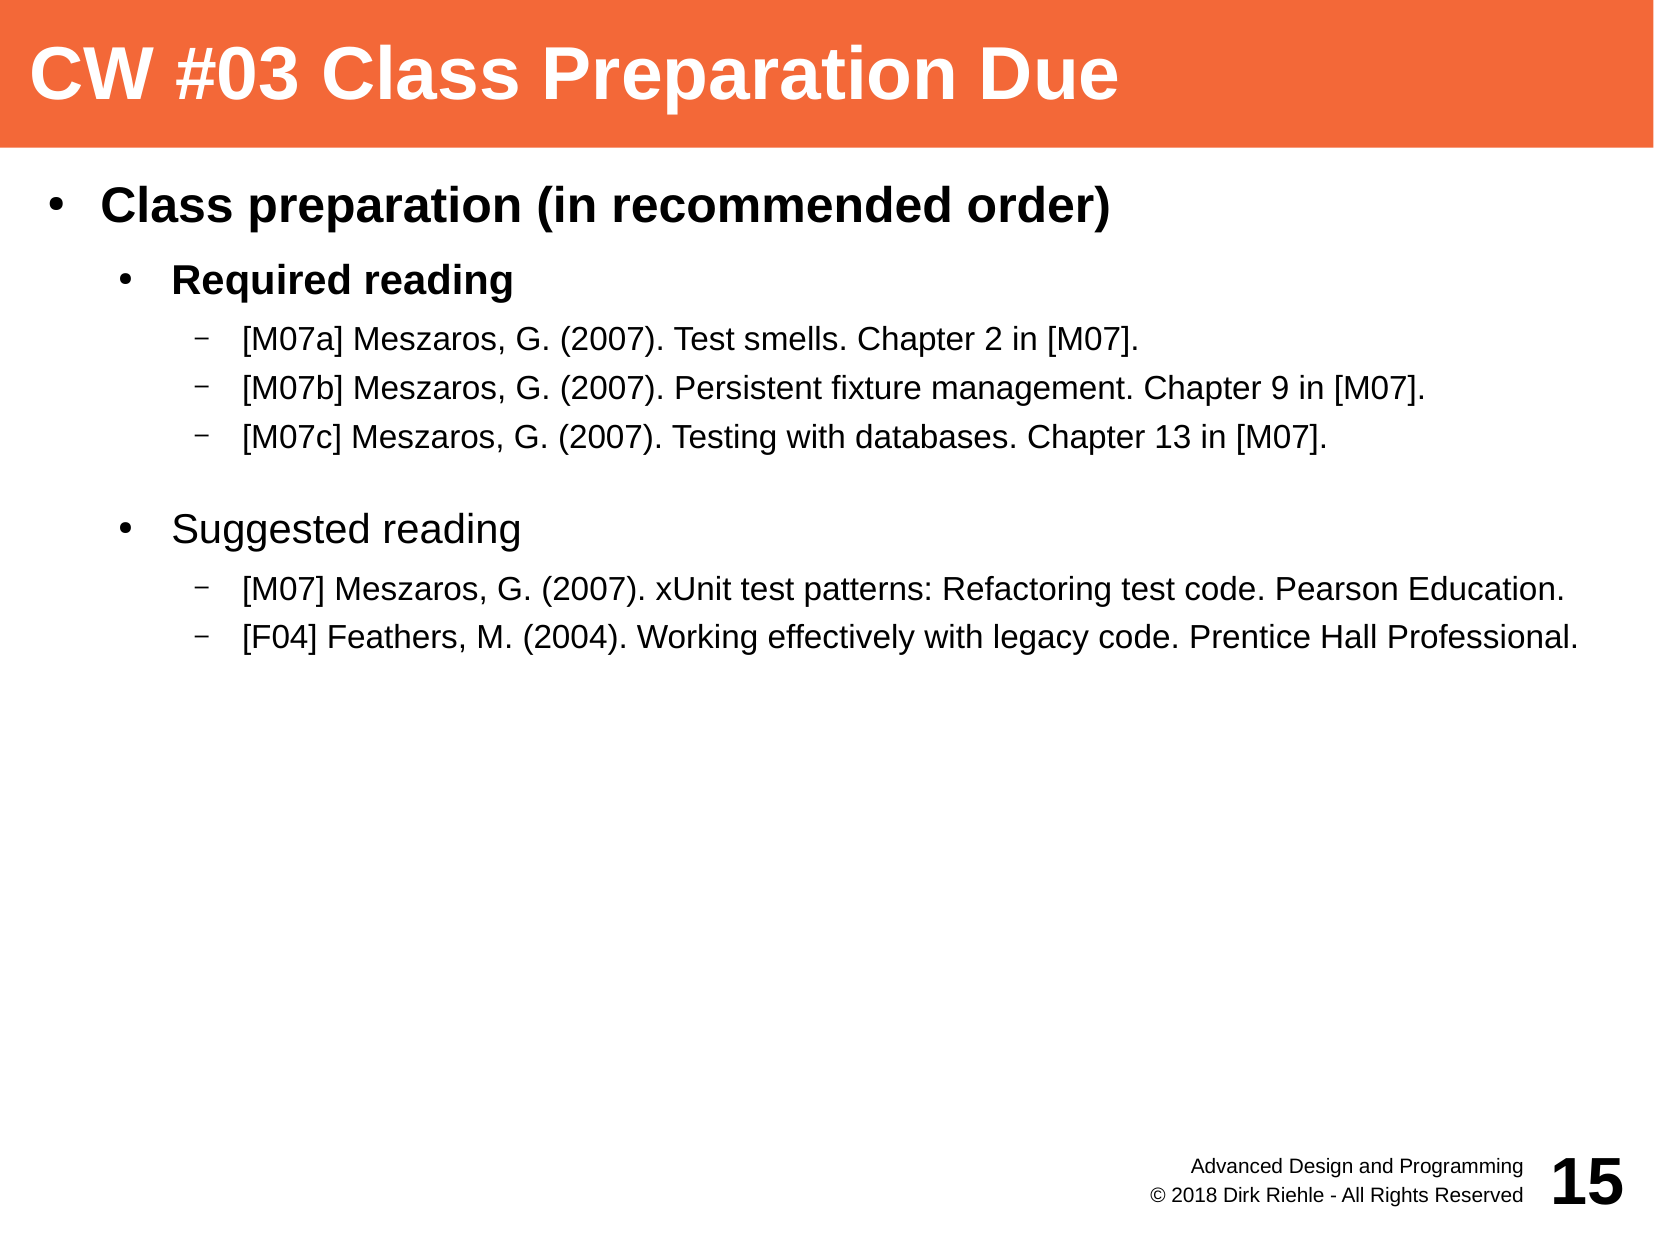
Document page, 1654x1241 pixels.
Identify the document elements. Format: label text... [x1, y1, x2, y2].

list Class preparation (in recommended order) Required reading [M07a] Meszaros, G. (2007). Test smells. Chapter 2 in [M07]. [M07b] Meszaros, G. (2007). Persistent fixture management. Chapter 9 in [M07]. [M07c] Meszaros, G. (2007). Testing with databases. Chapter 13 in [M07]. Suggested reading [M07] Meszaros, G. (2007). xUnit test patterns: Refactoring test code. Pearson Education. [F04] Feathers, M. (2004). Working effectively with legacy code. Prentice Hall Professional. [29, 177, 1625, 1211]
title CW #03 Class Preparation Due [0, 0, 1654, 148]
